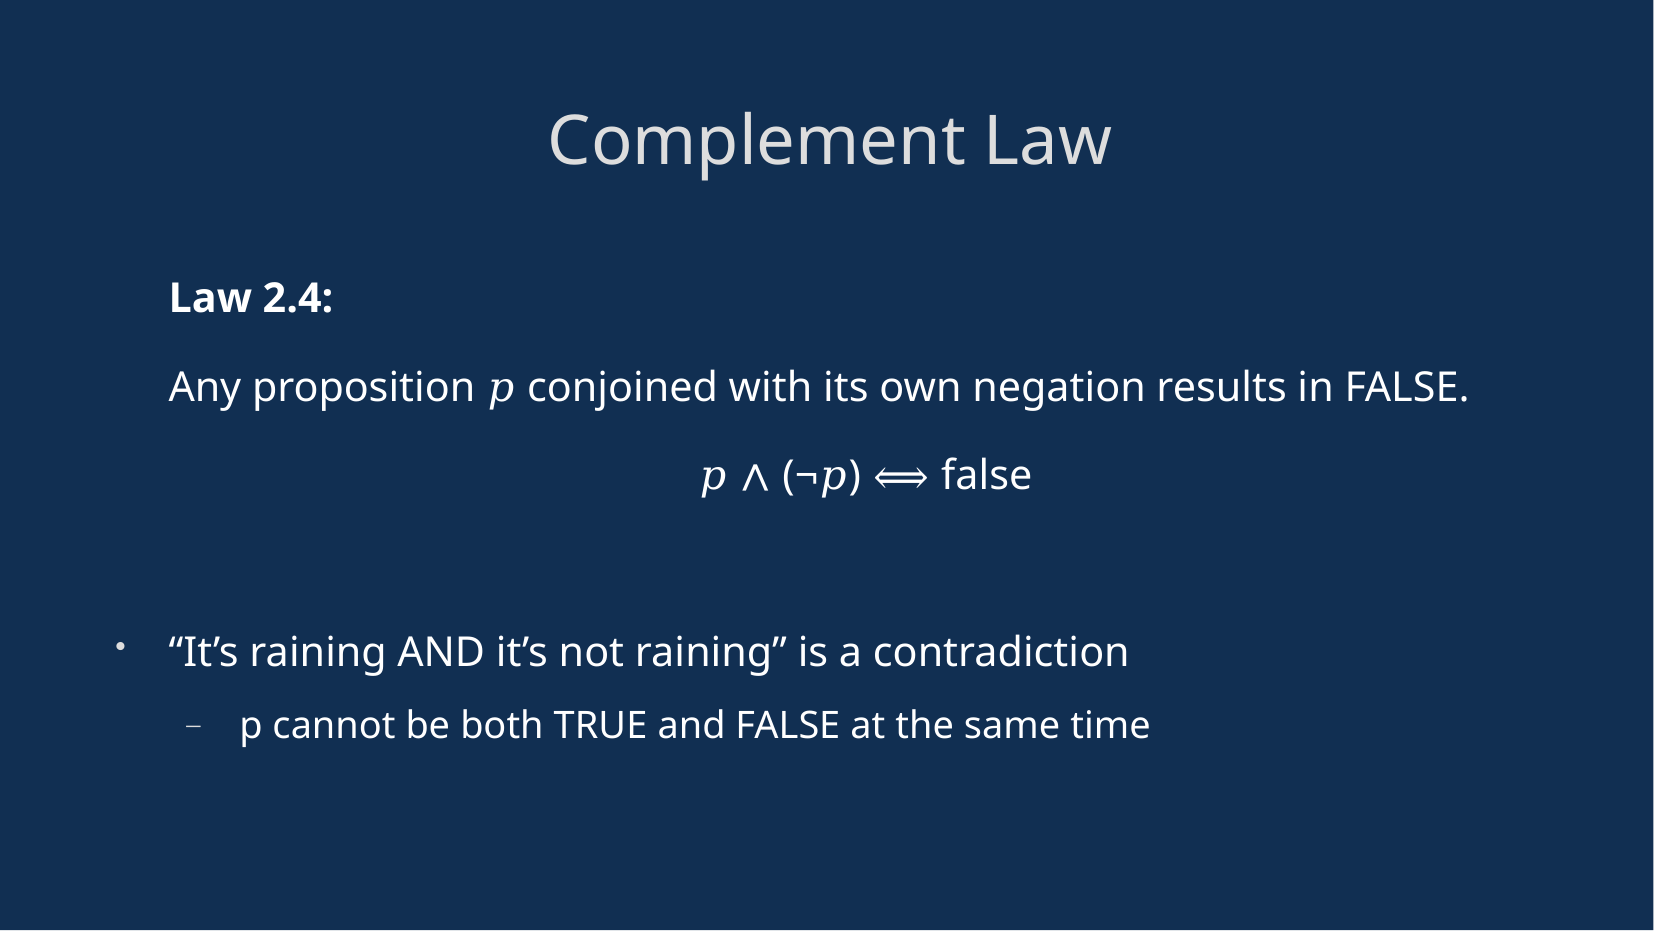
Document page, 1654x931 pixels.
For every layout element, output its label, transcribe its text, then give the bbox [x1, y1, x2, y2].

list Law 2.4: Any proposition 𝑝 conjoined with its own negation results in FALSE. 𝑝 ∧ (¬𝑝) ⟺ false “It’s raining AND it’s not raining” is a contradiction p cannot be both TRUE and FALSE at the same time [97, 268, 1563, 806]
title Complement Law [97, 56, 1563, 220]
